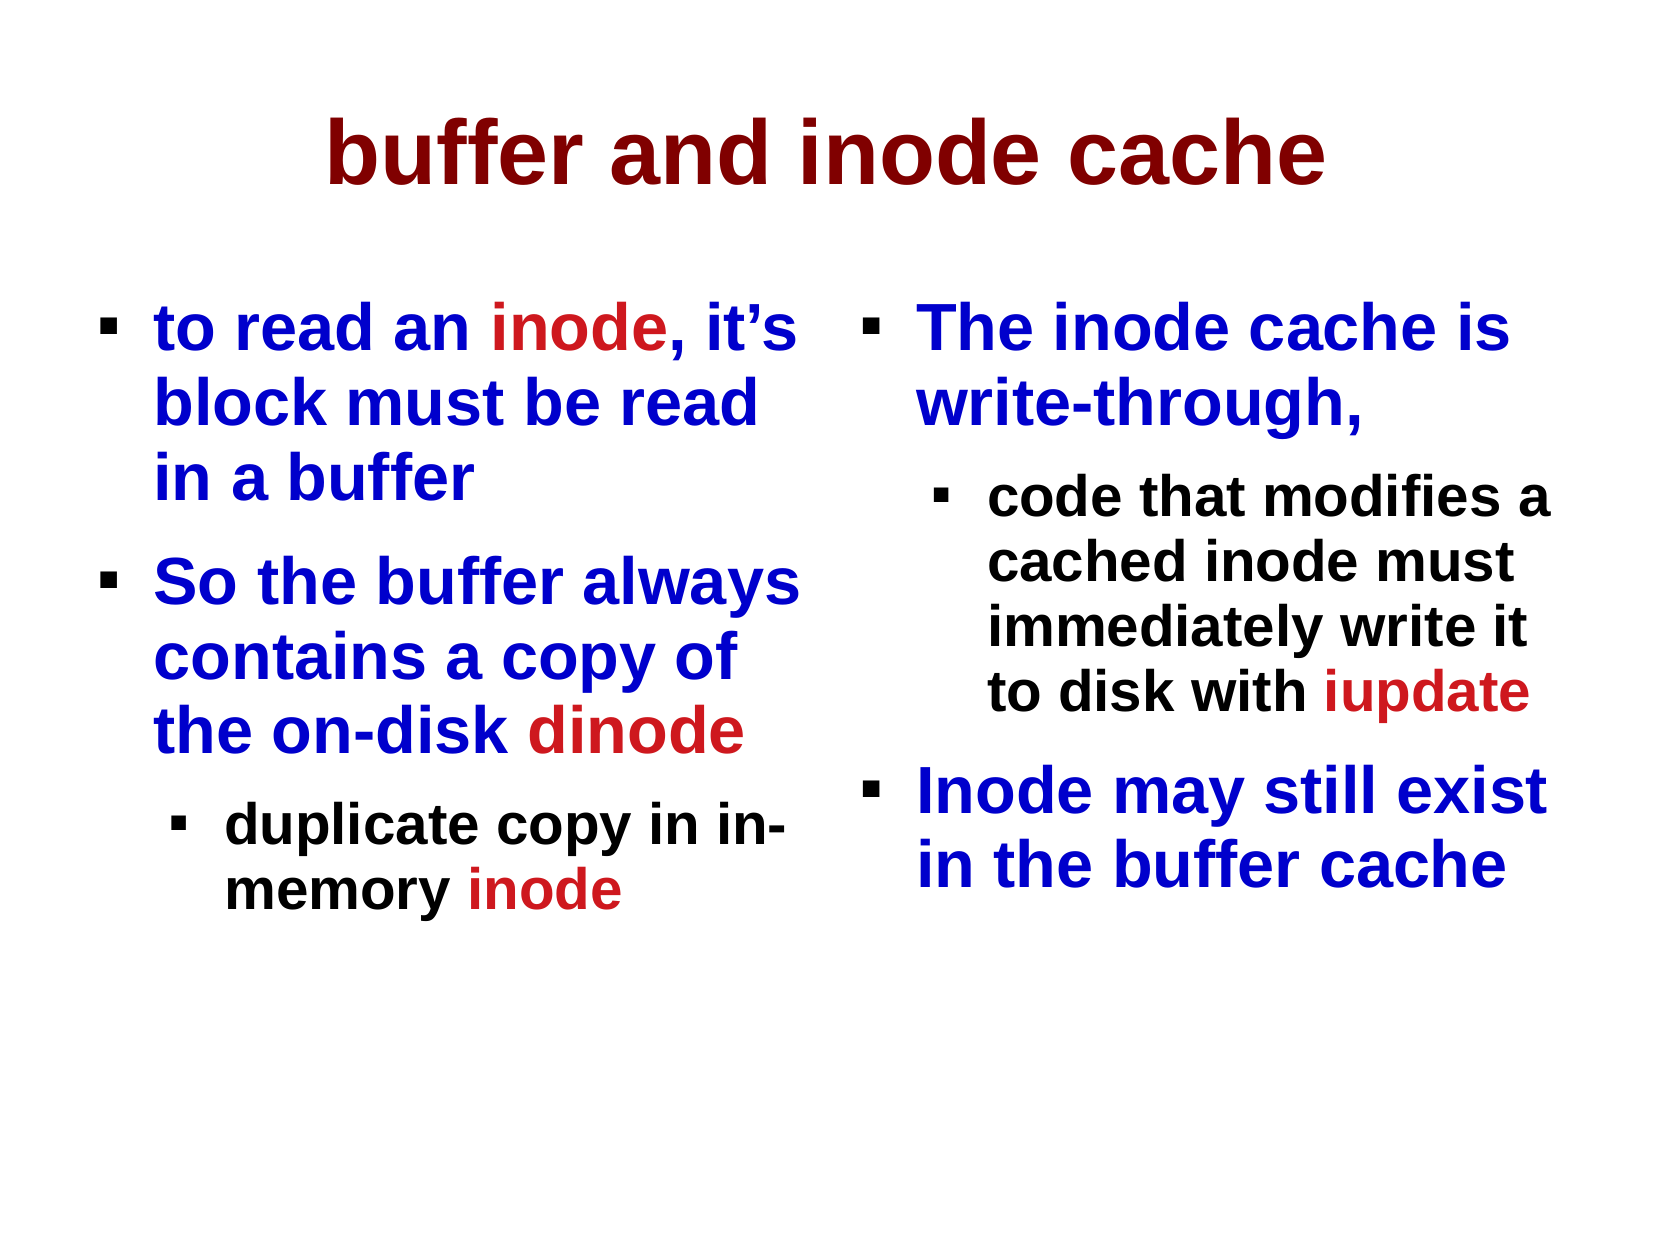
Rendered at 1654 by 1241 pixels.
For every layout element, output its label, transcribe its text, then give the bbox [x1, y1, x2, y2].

list The inode cache is write-through, code that modifies a cached inode must immediately write it to disk with iupdate Inode may still exist in the buffer cache [845, 290, 1572, 1010]
list to read an inode, it’s block must be read in a buffer So the buffer always contains a copy of the on-disk dinode duplicate copy in in-memory inode [82, 290, 809, 1010]
title buffer and inode cache [82, 49, 1571, 257]
